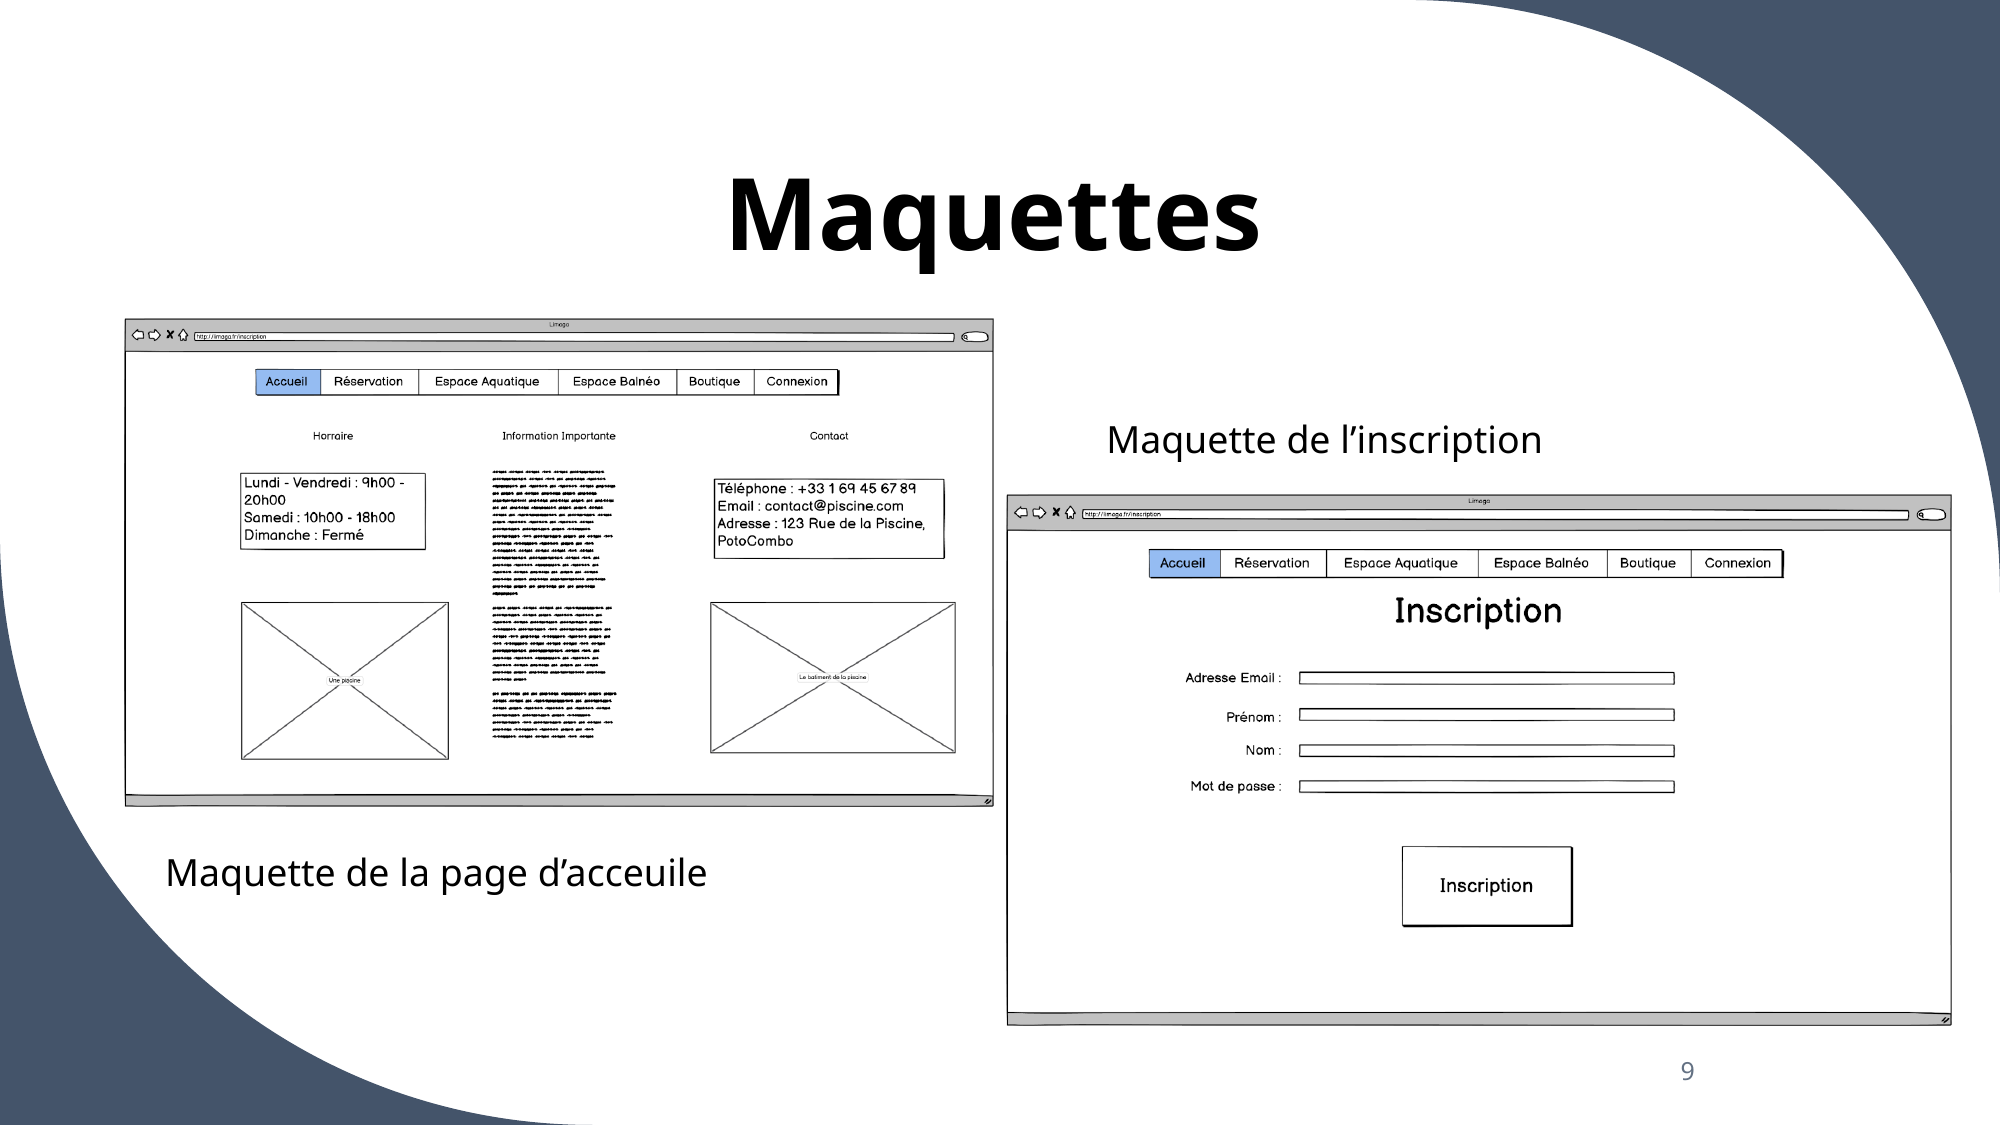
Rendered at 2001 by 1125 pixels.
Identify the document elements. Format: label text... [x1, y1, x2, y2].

title Maquettes [191, 62, 1796, 280]
text_box 8 [1665, 1042, 1938, 1103]
picture [124, 318, 994, 807]
text_box Maquette de l’inscription [1091, 408, 1876, 470]
text_box Maquette de la page d’acceuile [150, 841, 935, 903]
picture [1006, 494, 1952, 1026]
